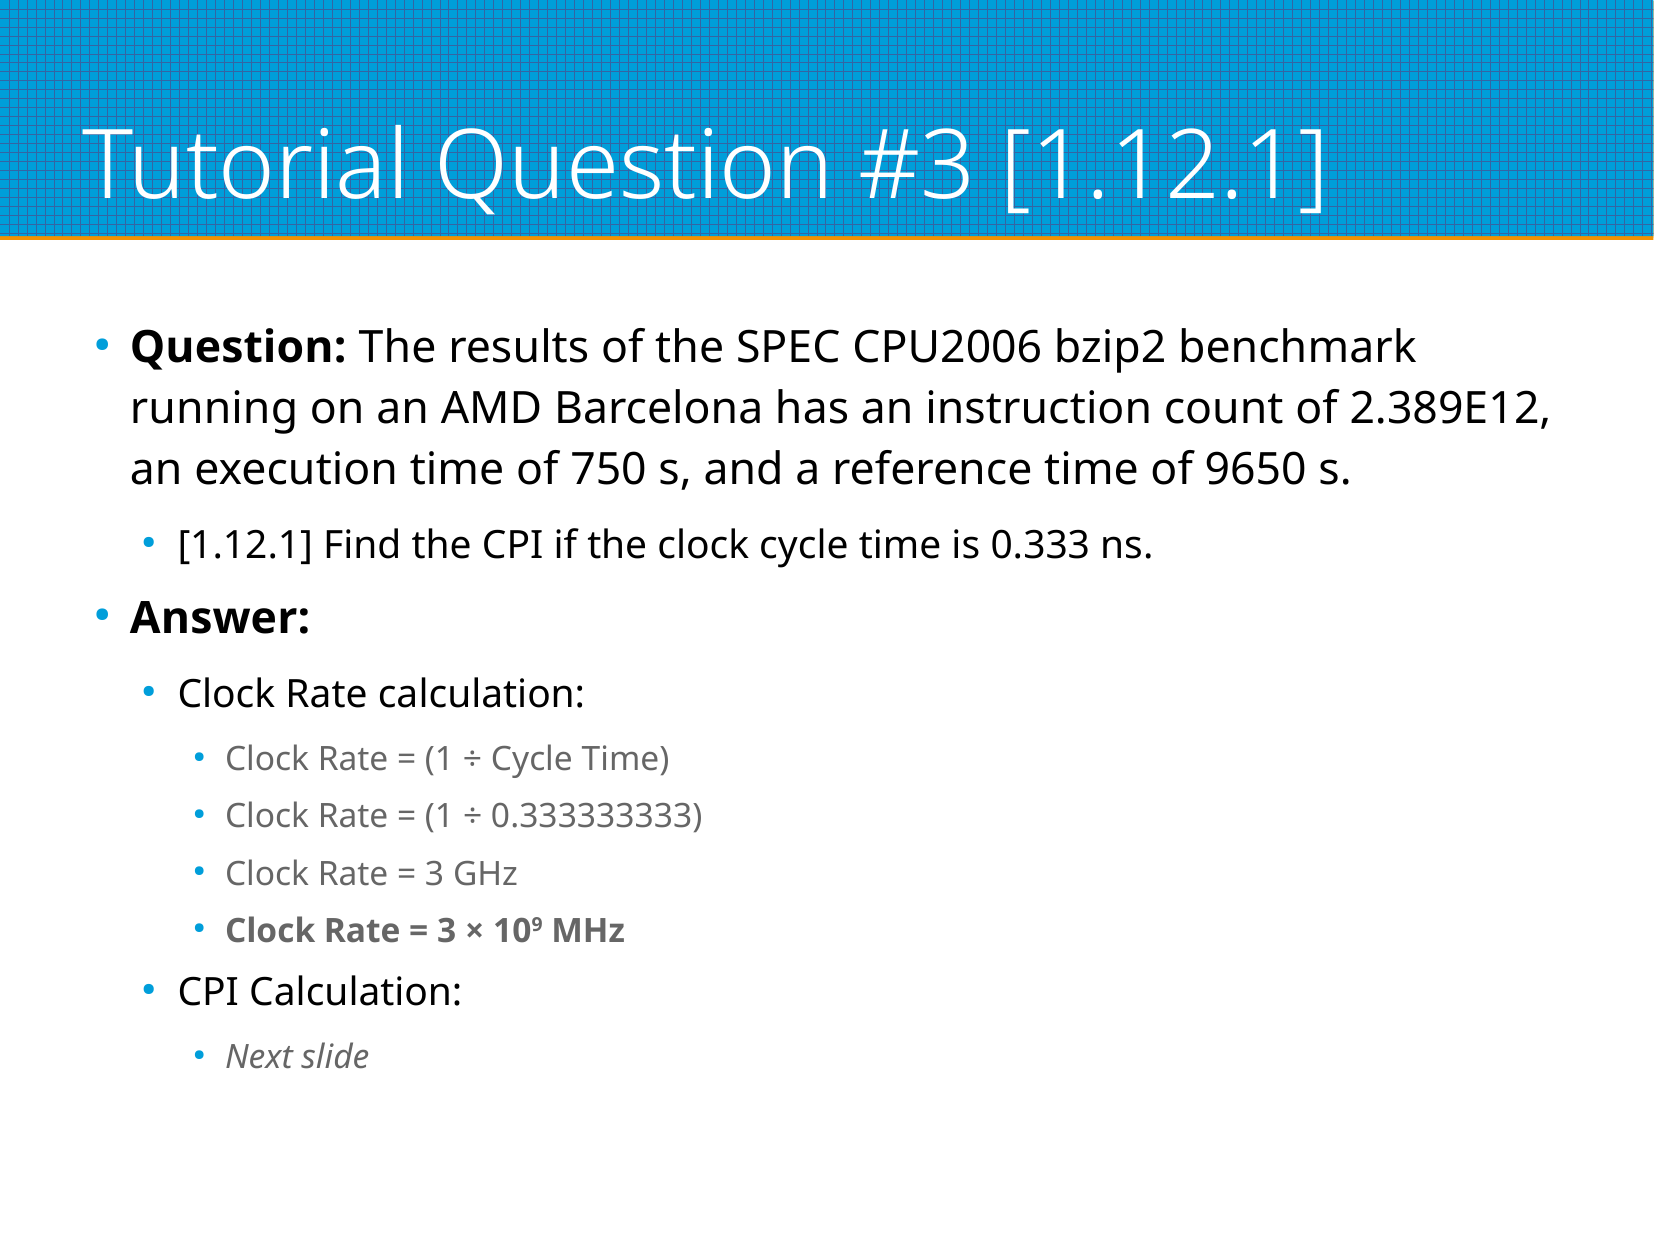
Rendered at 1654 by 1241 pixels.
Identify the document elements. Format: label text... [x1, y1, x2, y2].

list Question: The results of the SPEC CPU2006 bzip2 benchmark running on an AMD Barcelona has an instruction count of 2.389E12, an execution time of 750 s, and a reference time of 9650 s. [1.12.1] Find the CPI if the clock cycle time is 0.333 ns. Answer: Clock Rate calculation: Clock Rate = (1 ÷ Cycle Time) Clock Rate = (1 ÷ 0.333333333) Clock Rate = 3 GHz Clock Rate = 3 × 109 MHz CPI Calculation: Next slide [82, 314, 1563, 1081]
title Tutorial Question #3 [1.12.1] [82, 19, 1571, 227]
